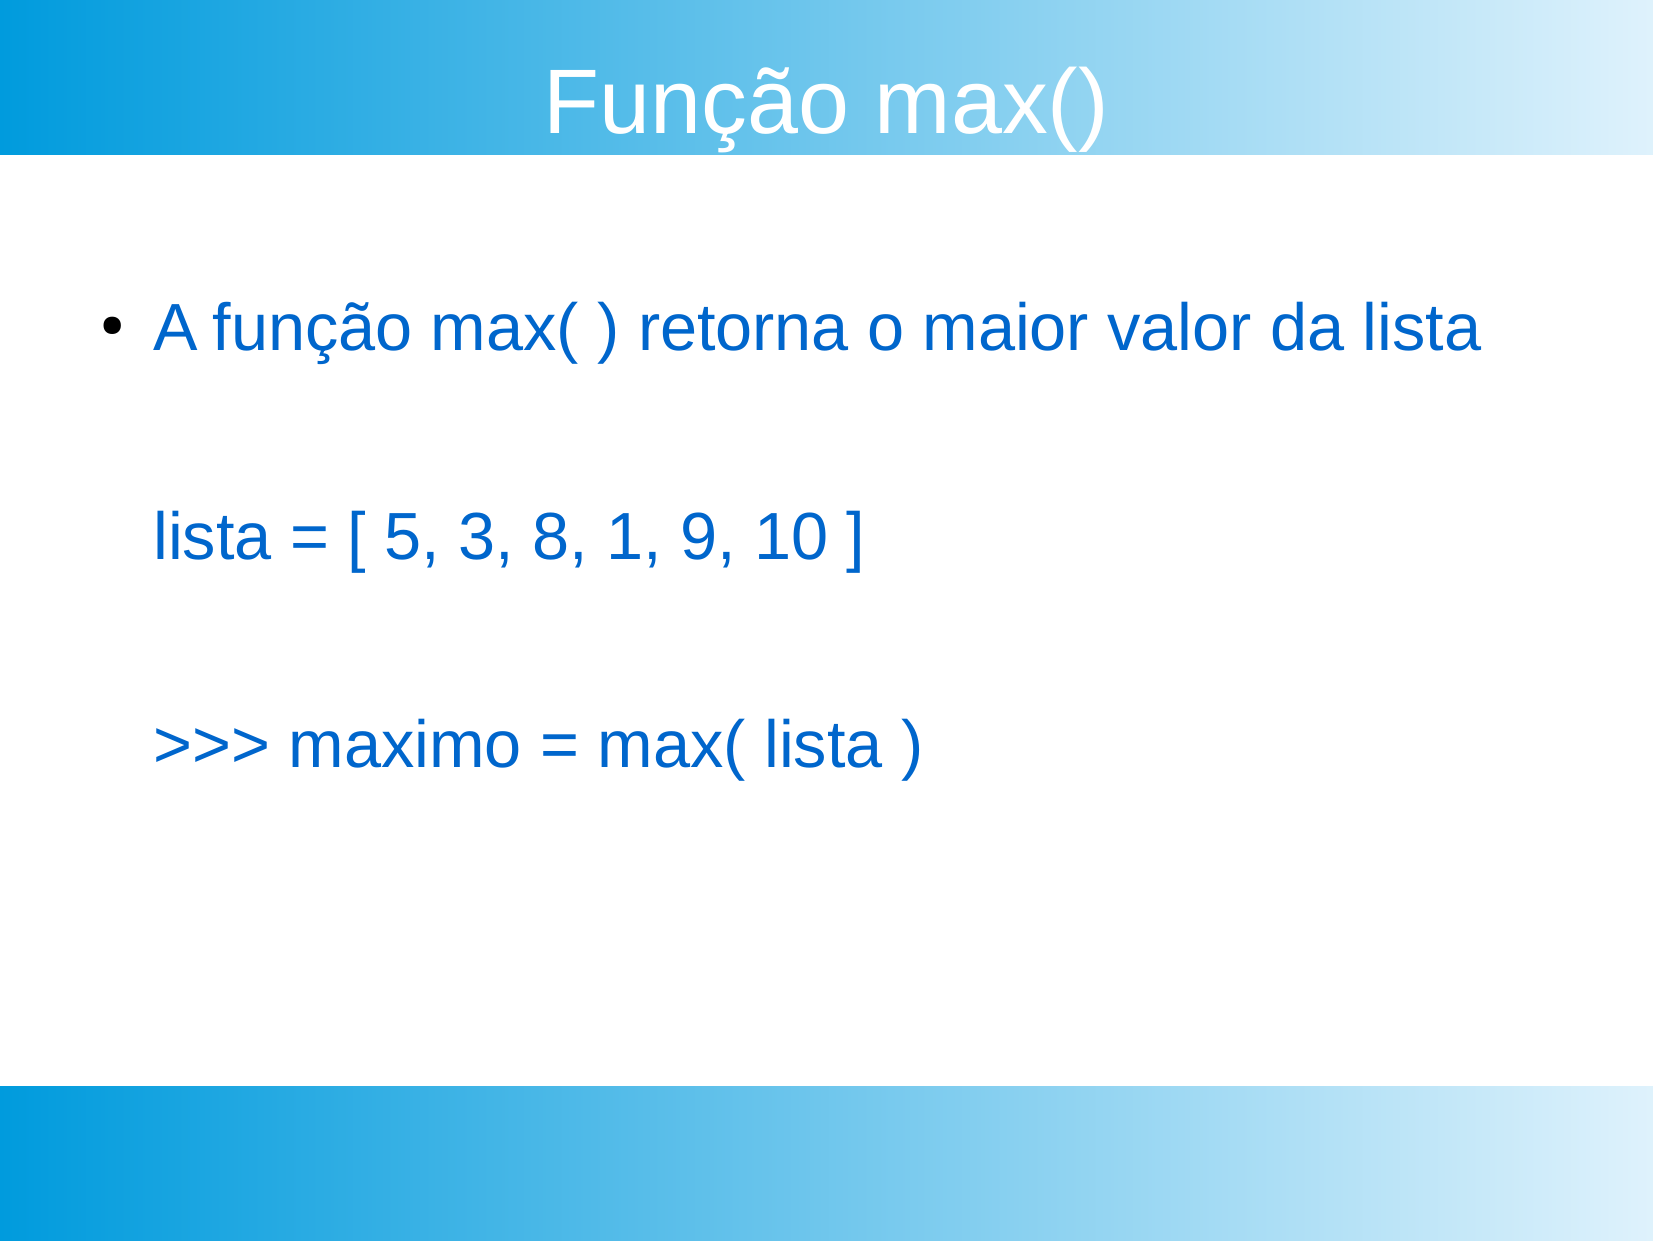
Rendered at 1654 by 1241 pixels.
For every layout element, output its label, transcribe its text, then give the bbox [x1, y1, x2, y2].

list A função max( ) retorna o maior valor da lista lista = [ 5, 3, 8, 1, 9, 10 ] >>> maximo = max( lista ) [82, 290, 1571, 1010]
title Função max() [82, 49, 1571, 155]
